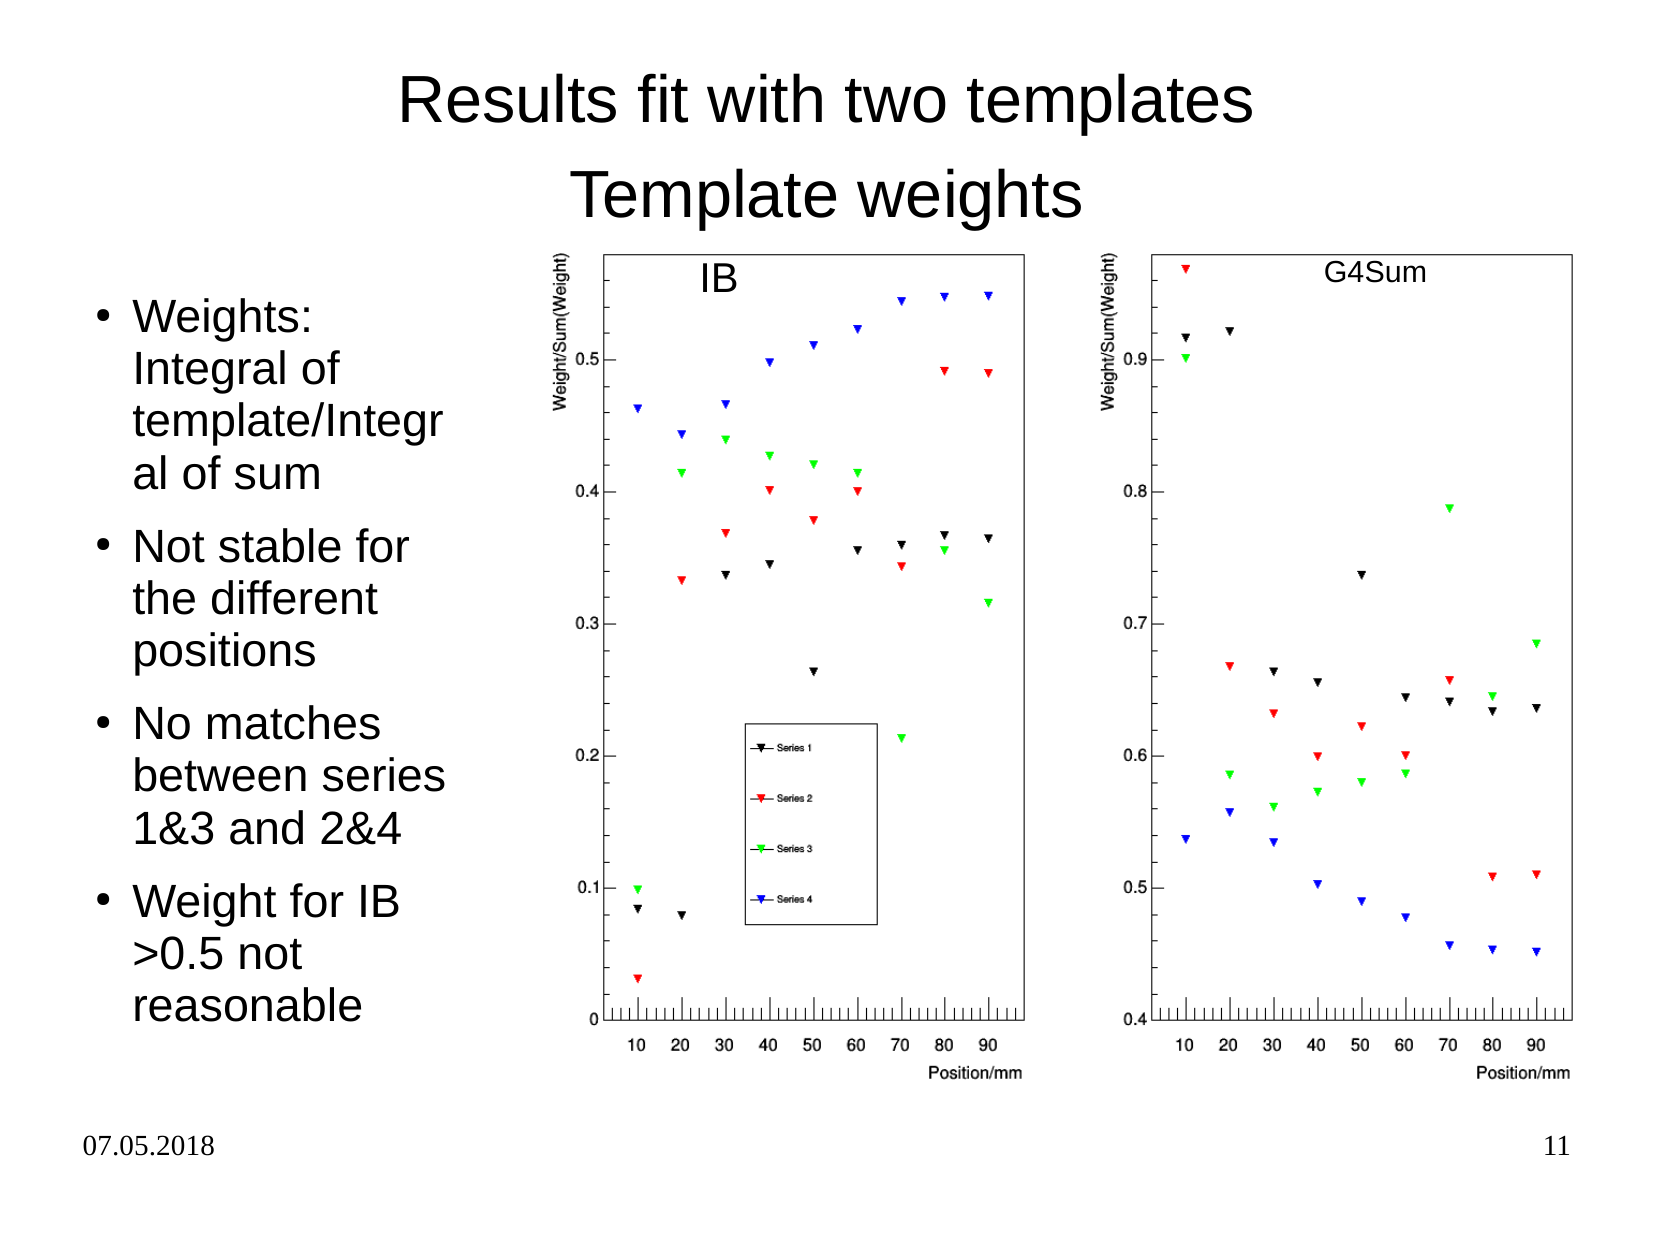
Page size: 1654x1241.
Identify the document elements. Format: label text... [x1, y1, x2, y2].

title Template weights [82, 143, 1571, 245]
list G4Sum [1272, 255, 1439, 317]
picture [540, 149, 1636, 1126]
list IB [628, 255, 796, 317]
title Results fit with two templates [82, 49, 1571, 143]
list Weights: Integral of template/Integral of sum Not stable for the different positions No matches between series 1&3 and 2&4 Weight for IB >0.5 not reasonable [82, 290, 451, 1051]
